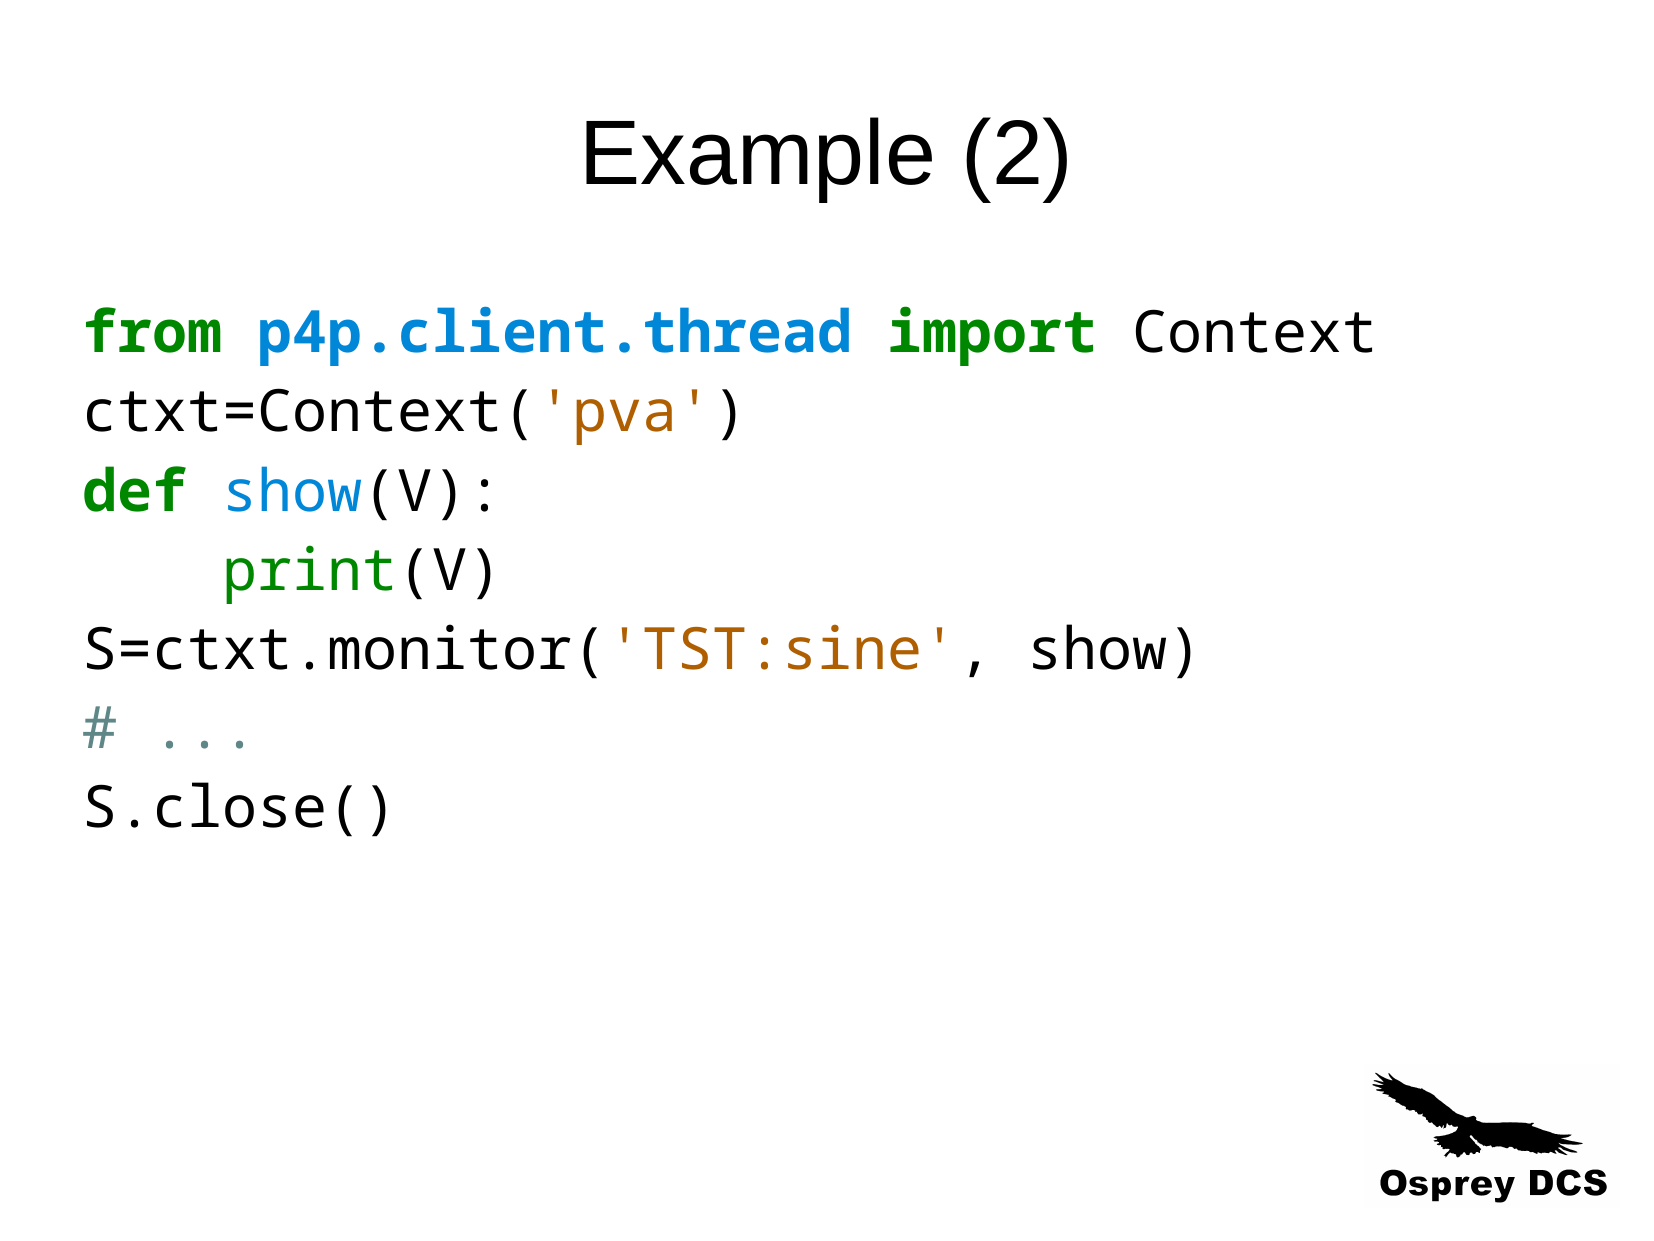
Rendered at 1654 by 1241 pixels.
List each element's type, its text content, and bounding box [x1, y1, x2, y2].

picture [1364, 1064, 1620, 1208]
list from p4p.client.thread import Context ctxt=Context('pva') def show(V): print(V) S=ctxt.monitor('TST:sine', show) # ... S.close() [82, 290, 1571, 1010]
title Example (2) [82, 49, 1571, 257]
